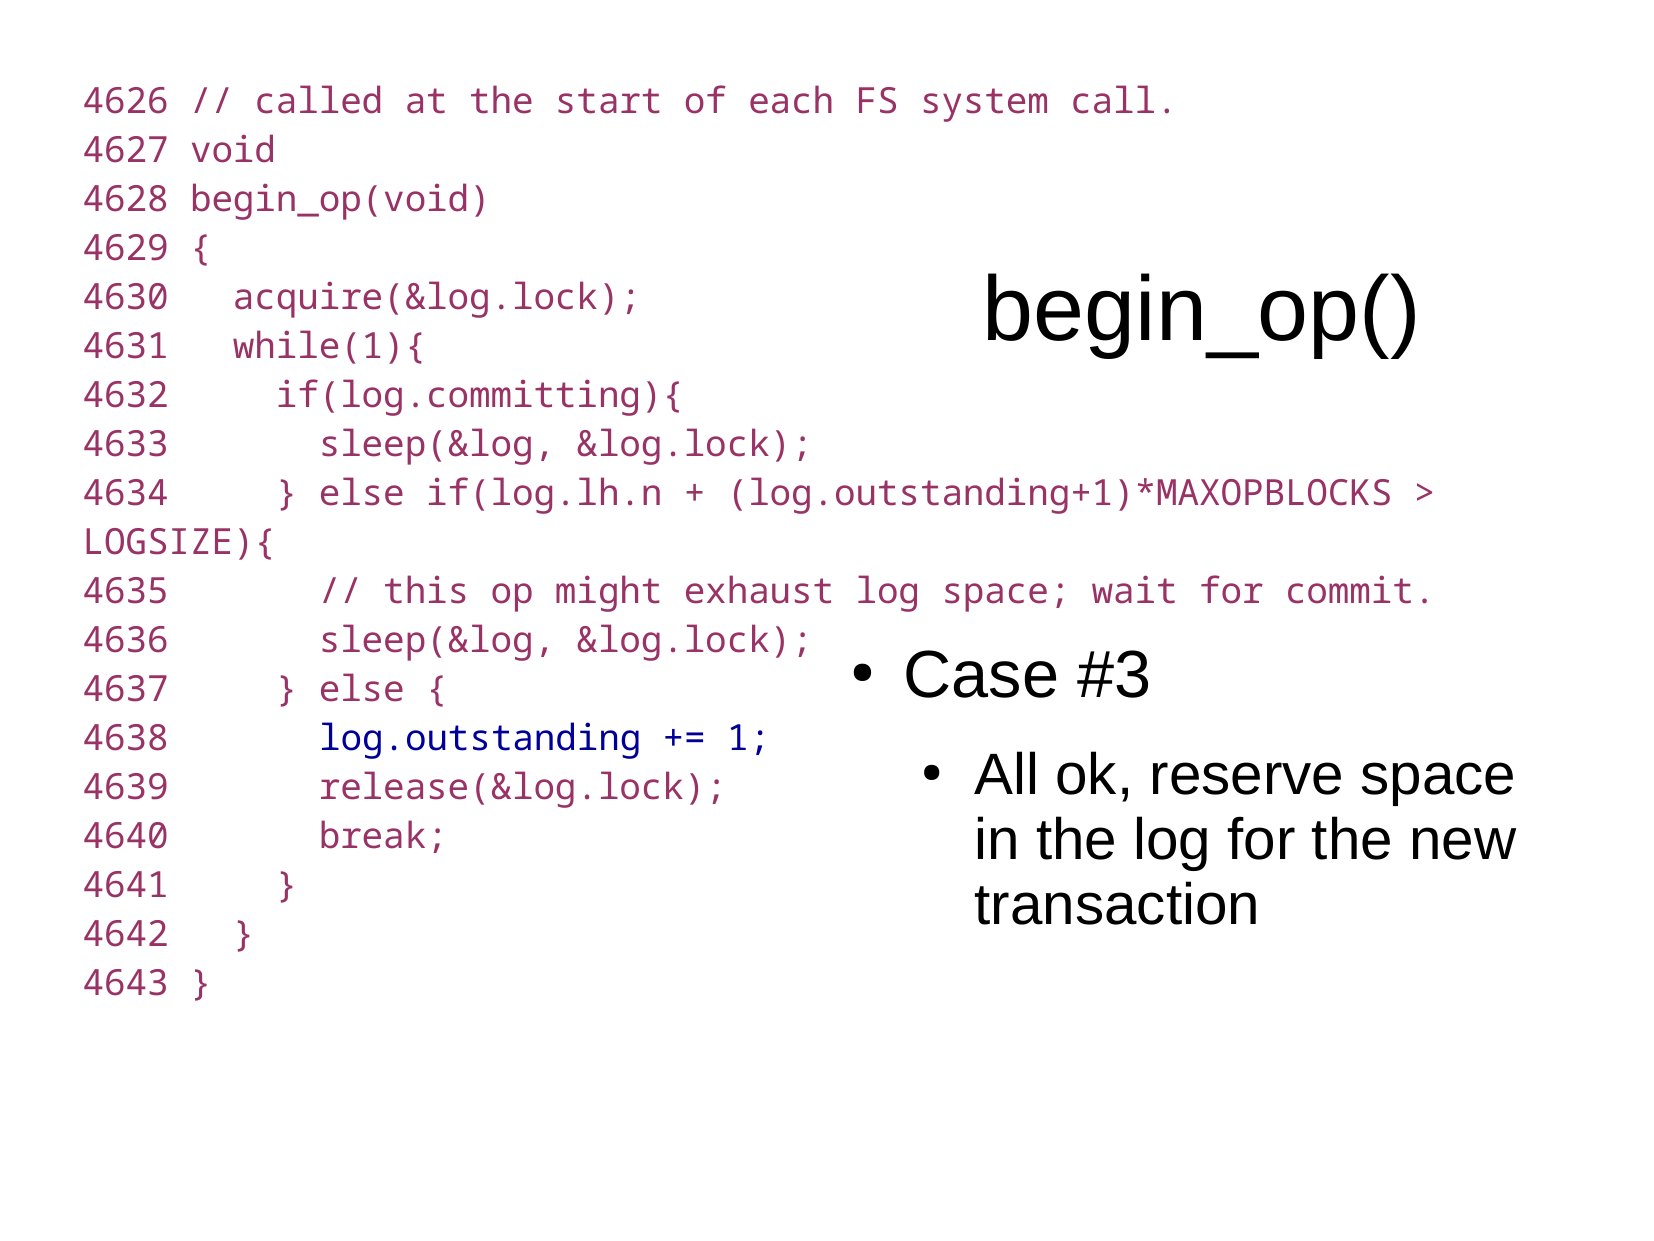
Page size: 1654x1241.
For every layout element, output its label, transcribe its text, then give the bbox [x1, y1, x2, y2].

list Case #3 All ok, reserve space in the log for the new transaction [832, 637, 1576, 1163]
title begin_op() [866, 205, 1538, 413]
list 4626 // called at the start of each FS system call. 4627 void 4628 begin_op(void) 4629 { 4630 acquire(&log.lock); 4631 while(1){ 4632 if(log.committing){ 4633 sleep(&log, &log.lock); 4634 } else if(log.lh.n + (log.outstanding+1)*MAXOPBLOCKS > LOGSIZE){ 4635 // this op might exhaust log space; wait for commit. 4636 sleep(&log, &log.lock); 4637 } else { 4638 log.outstanding += 1; 4639 release(&log.lock); 4640 break; 4641 } 4642 } 4643 } [82, 75, 1571, 1010]
list [832, 368, 1576, 637]
